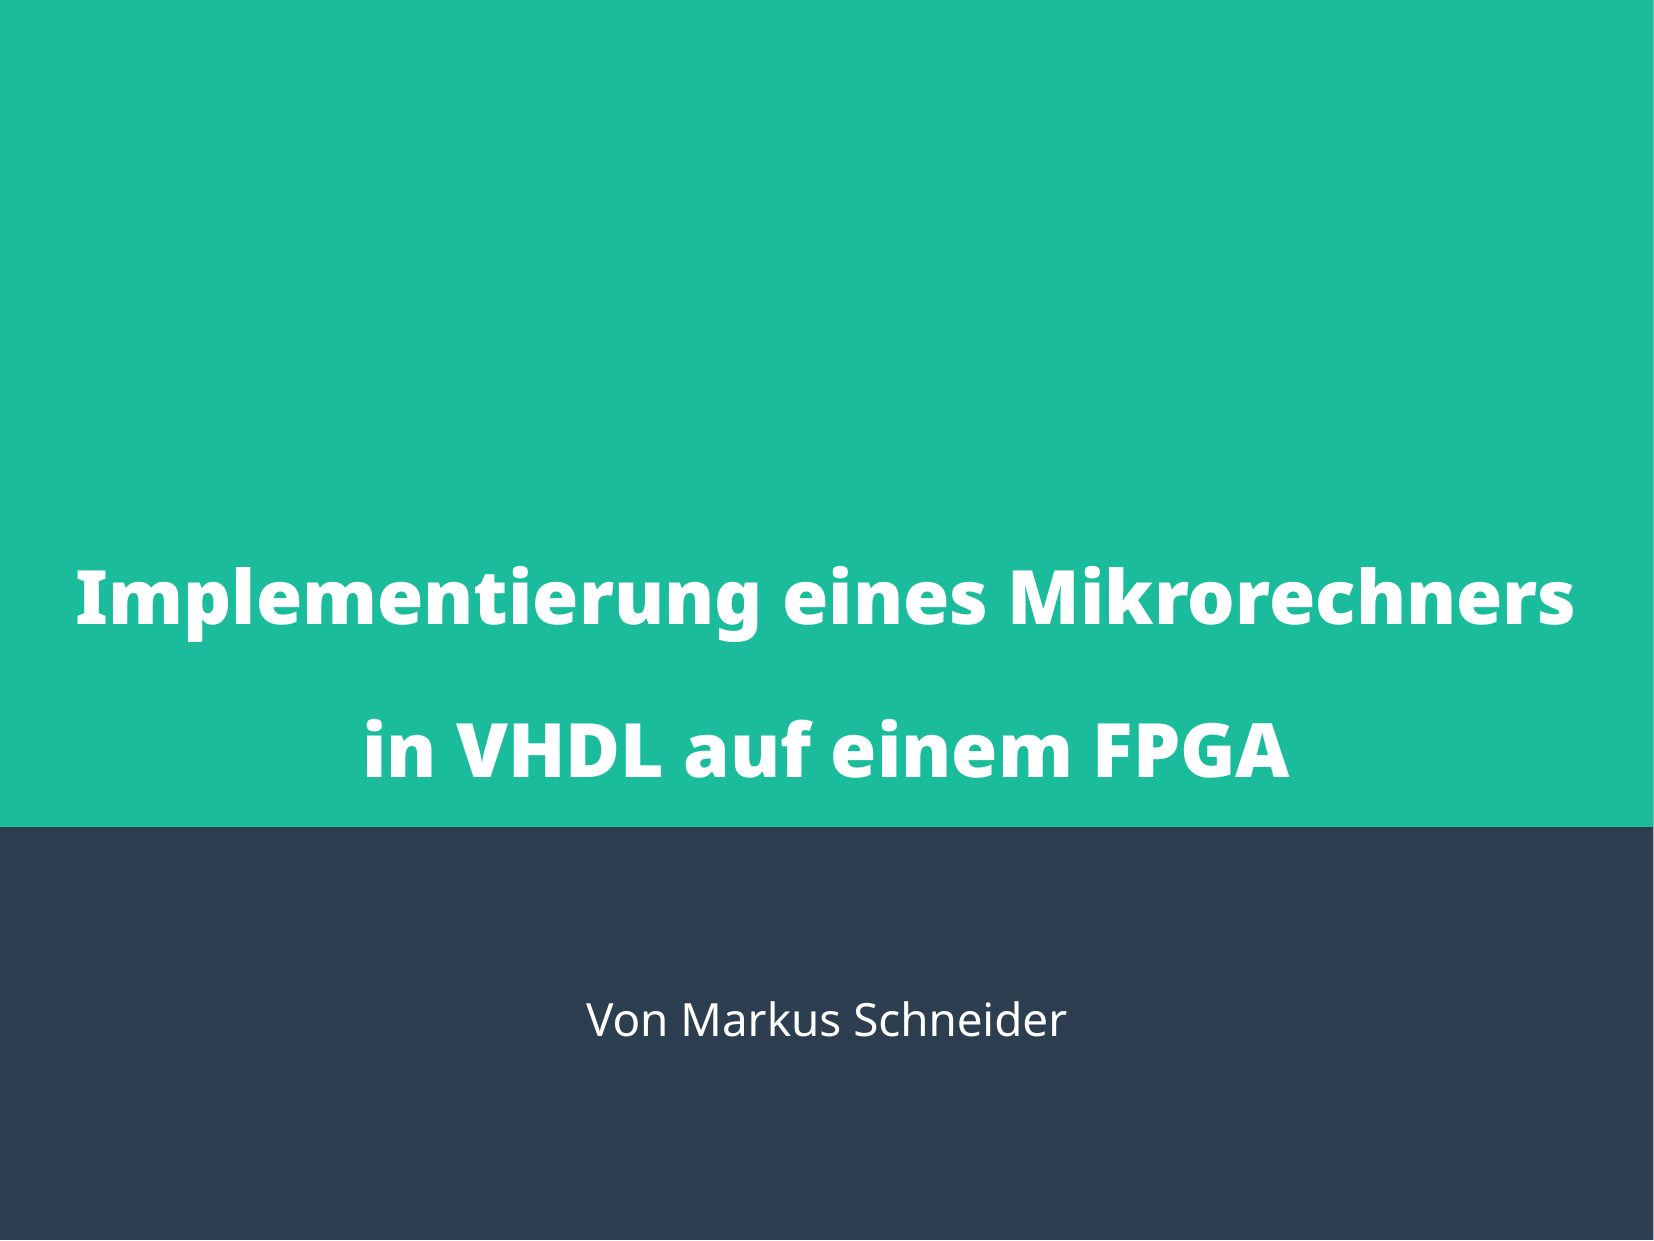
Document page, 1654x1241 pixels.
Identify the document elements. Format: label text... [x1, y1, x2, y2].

title Implementierung eines Mikrorechners in VHDL auf einem FPGA [59, 472, 1595, 821]
subtitle Von Markus Schneider [59, 856, 1595, 1182]
